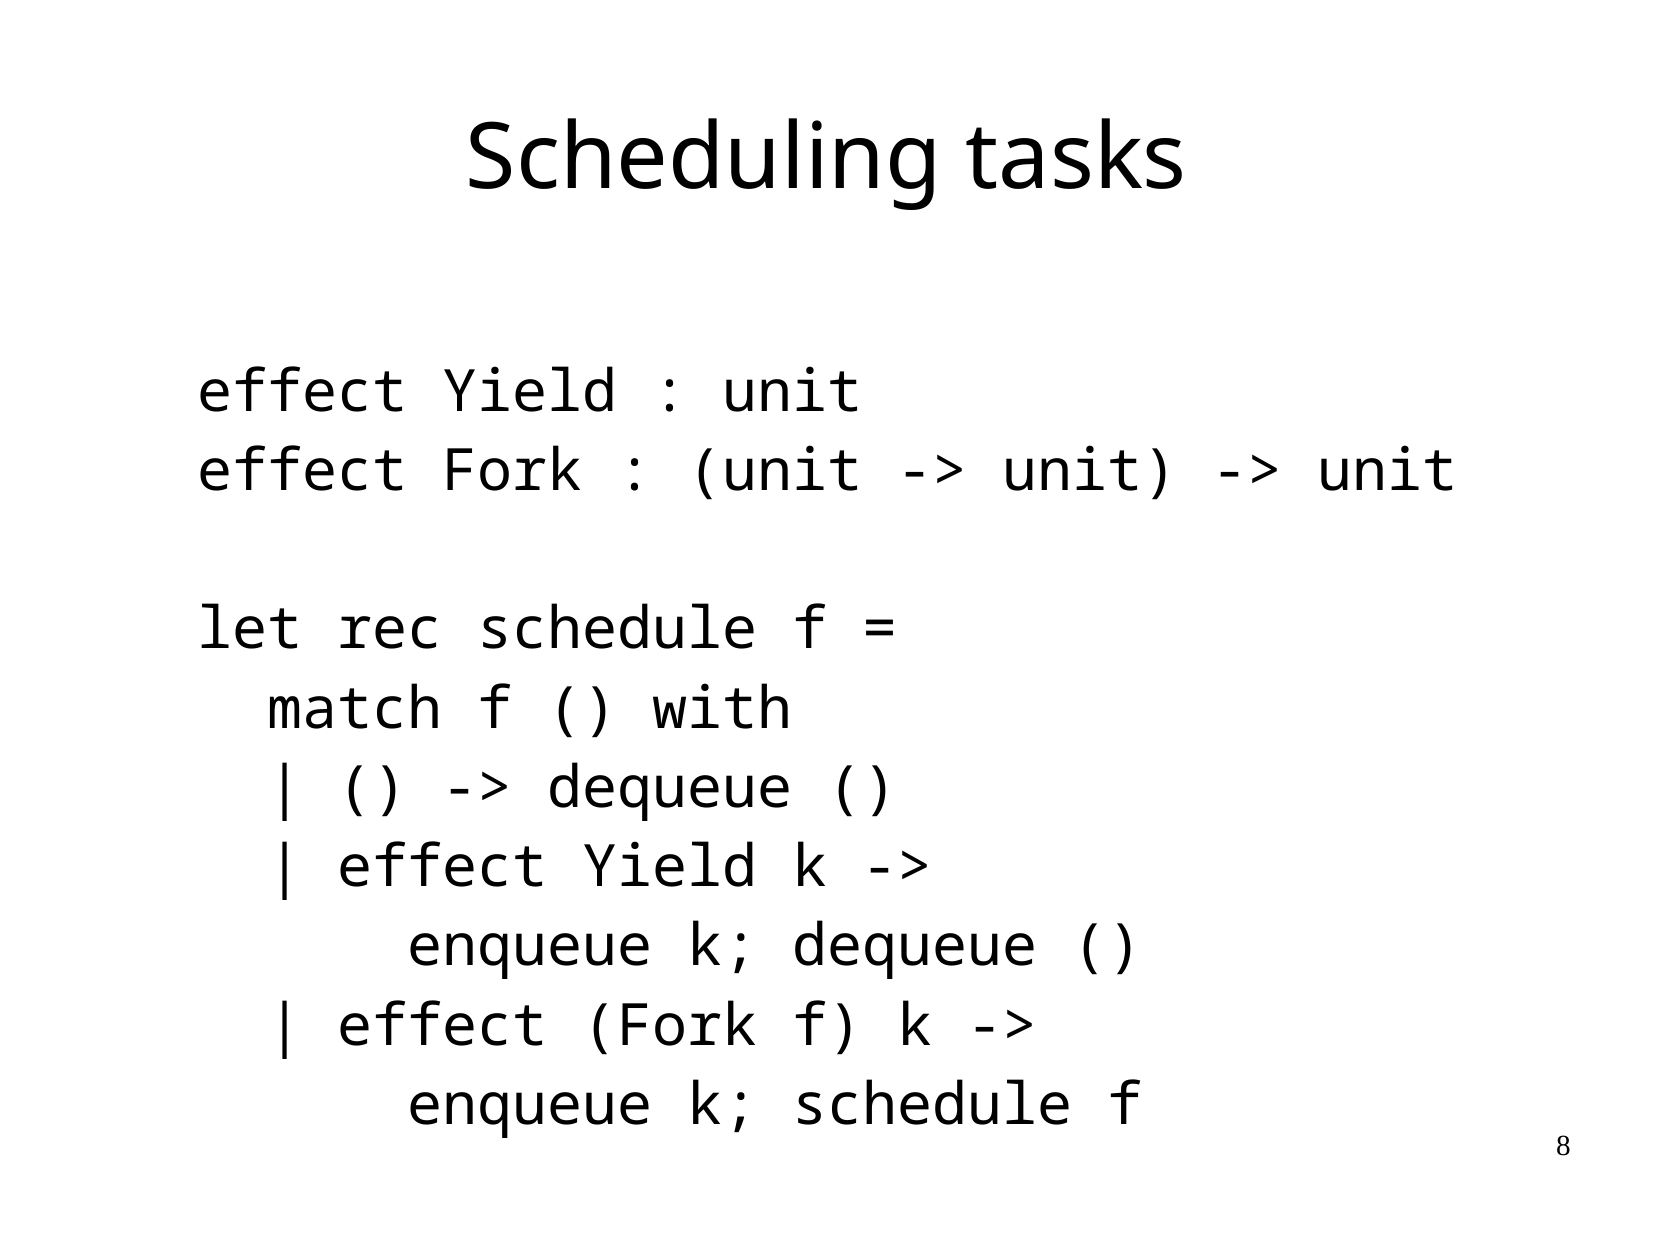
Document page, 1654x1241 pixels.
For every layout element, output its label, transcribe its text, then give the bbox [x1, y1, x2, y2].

title Scheduling tasks [82, 49, 1571, 257]
text_box effect Yield : unit effect Fork : (unit -> unit) -> unit let rec schedule f = match f () with | () -> dequeue () | effect Yield k -> enqueue k; dequeue () | effect (Fork f) k -> enqueue k; schedule f [182, 262, 1473, 1023]
